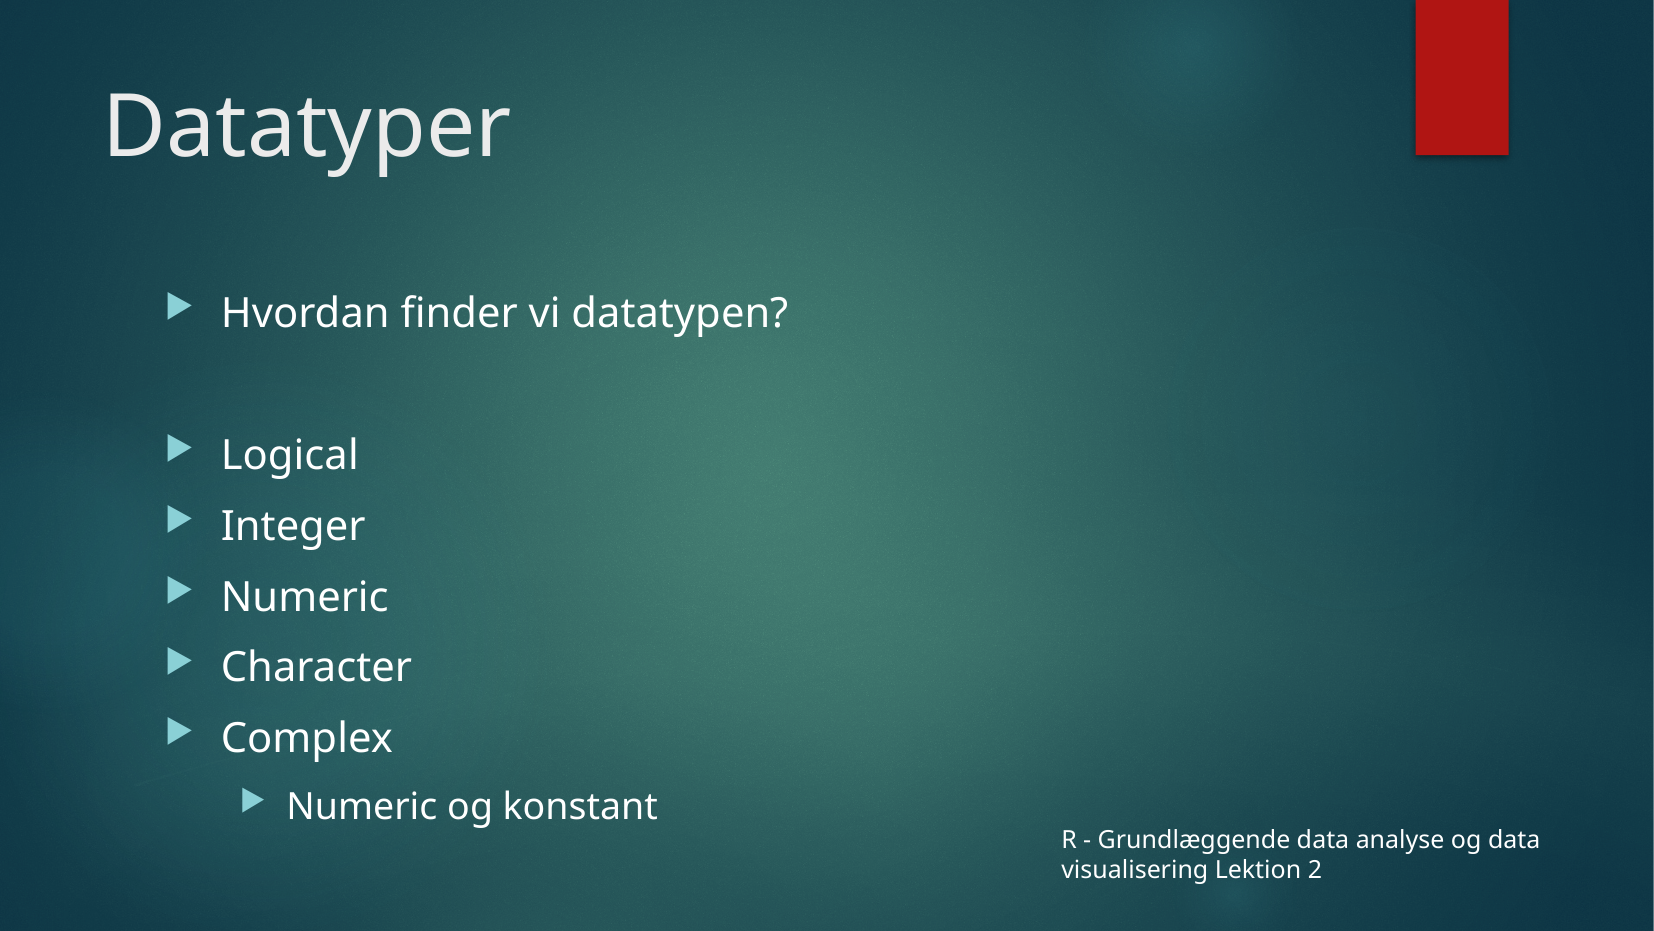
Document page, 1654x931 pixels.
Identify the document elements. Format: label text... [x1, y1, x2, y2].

text_box R - Grundlæggende data analyse og data visualisering Lektion 2 [1046, 816, 1632, 891]
list Hvordan finder vi datatypen? Logical Integer Numeric Character Complex Numeric og konstant [149, 278, 1363, 848]
picture [0, 0, 1654, 931]
title Datatyper [87, 61, 1364, 252]
